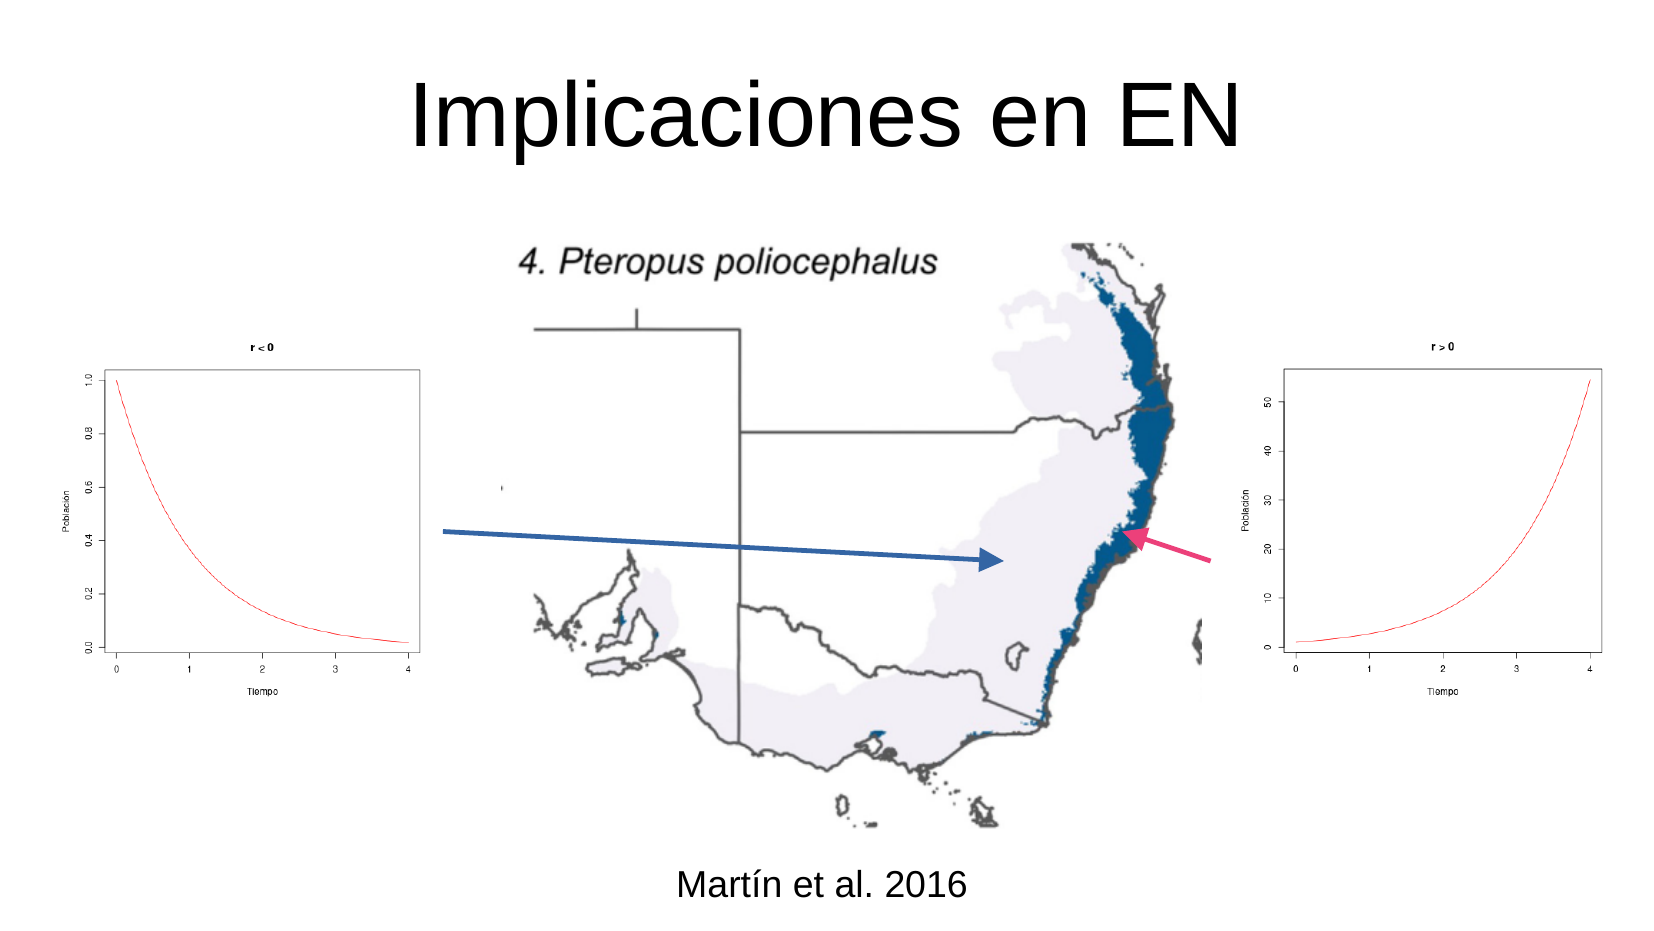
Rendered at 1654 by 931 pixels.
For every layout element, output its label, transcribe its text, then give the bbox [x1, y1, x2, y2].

picture [59, 324, 443, 709]
title Implicaciones en EN [82, 37, 1571, 193]
picture [1238, 323, 1625, 709]
text_box Martín et al. 2016 [661, 856, 1252, 914]
picture [501, 219, 1202, 841]
